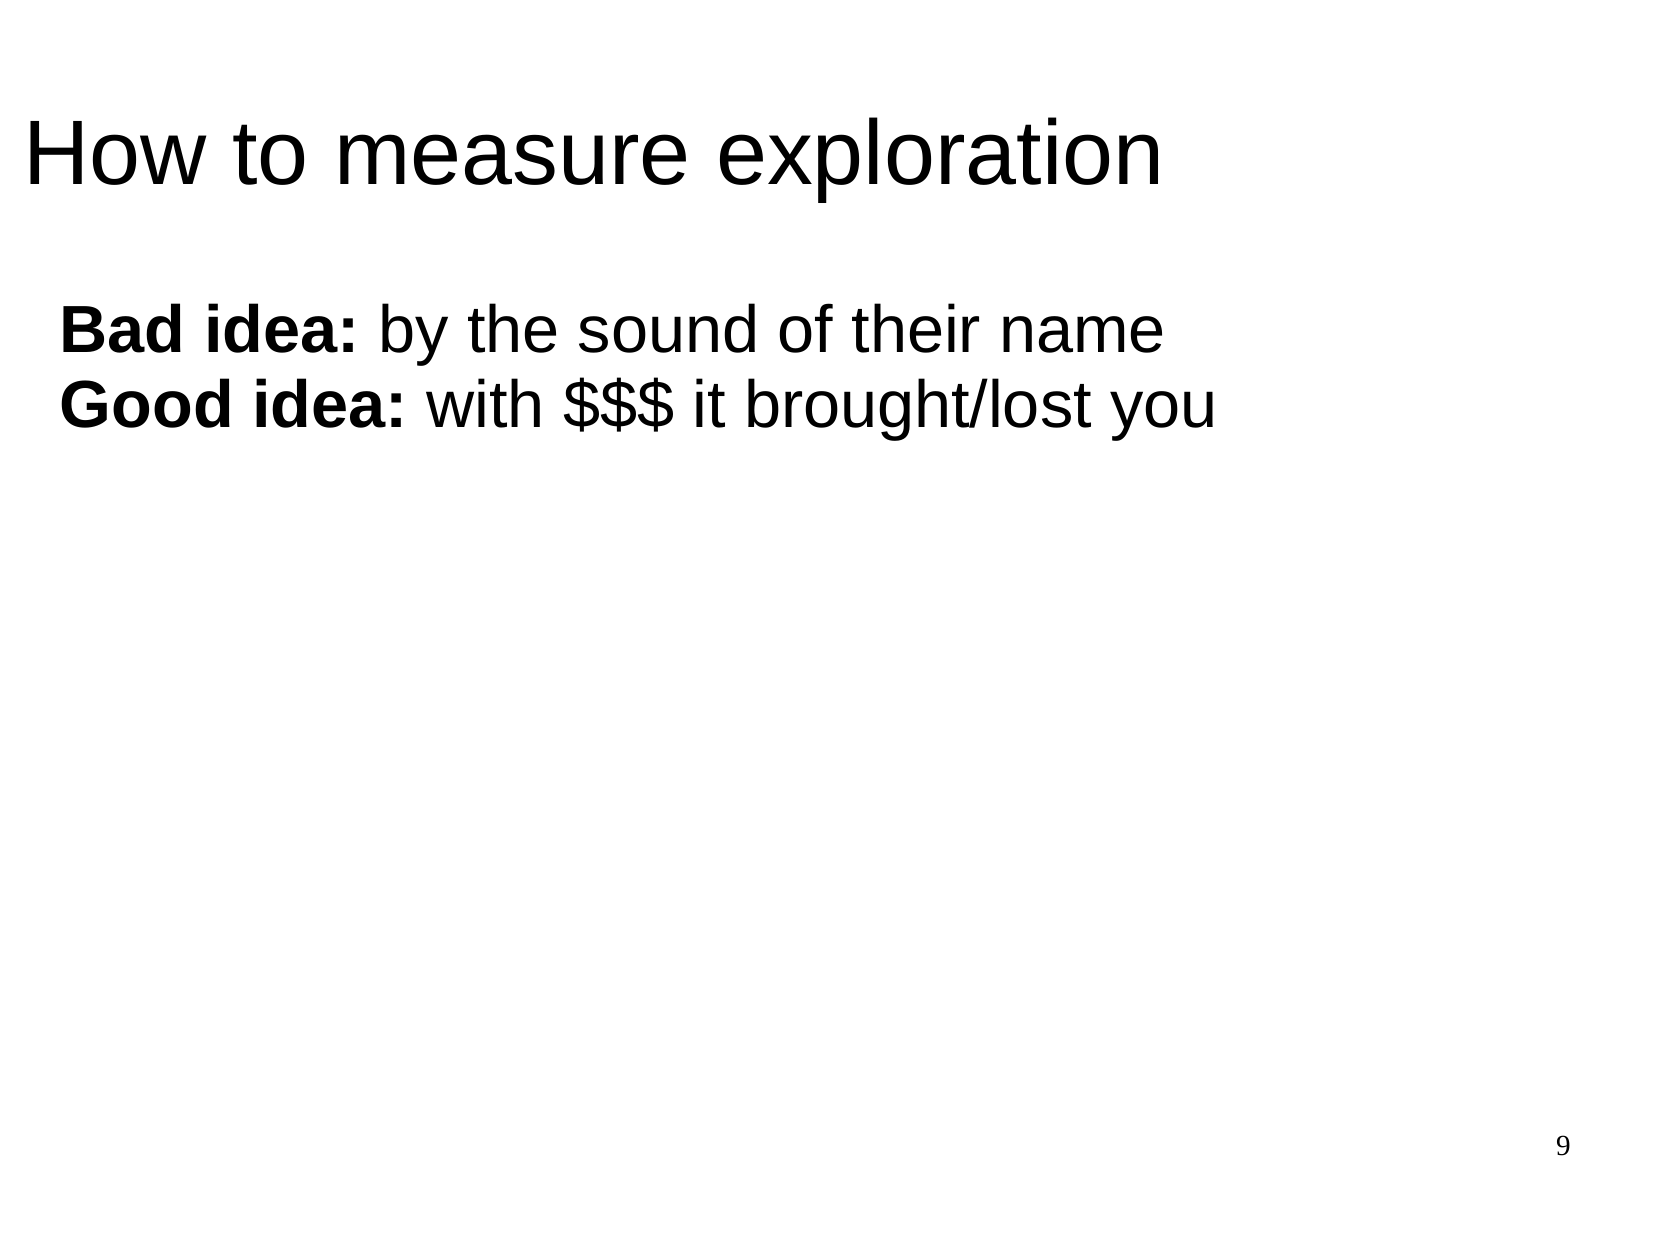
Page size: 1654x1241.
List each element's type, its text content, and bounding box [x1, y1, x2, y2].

title How to measure exploration [23, 49, 1512, 257]
text_box Bad idea: by the sound of their name Good idea: with $$$ it brought/lost you [45, 285, 1606, 674]
